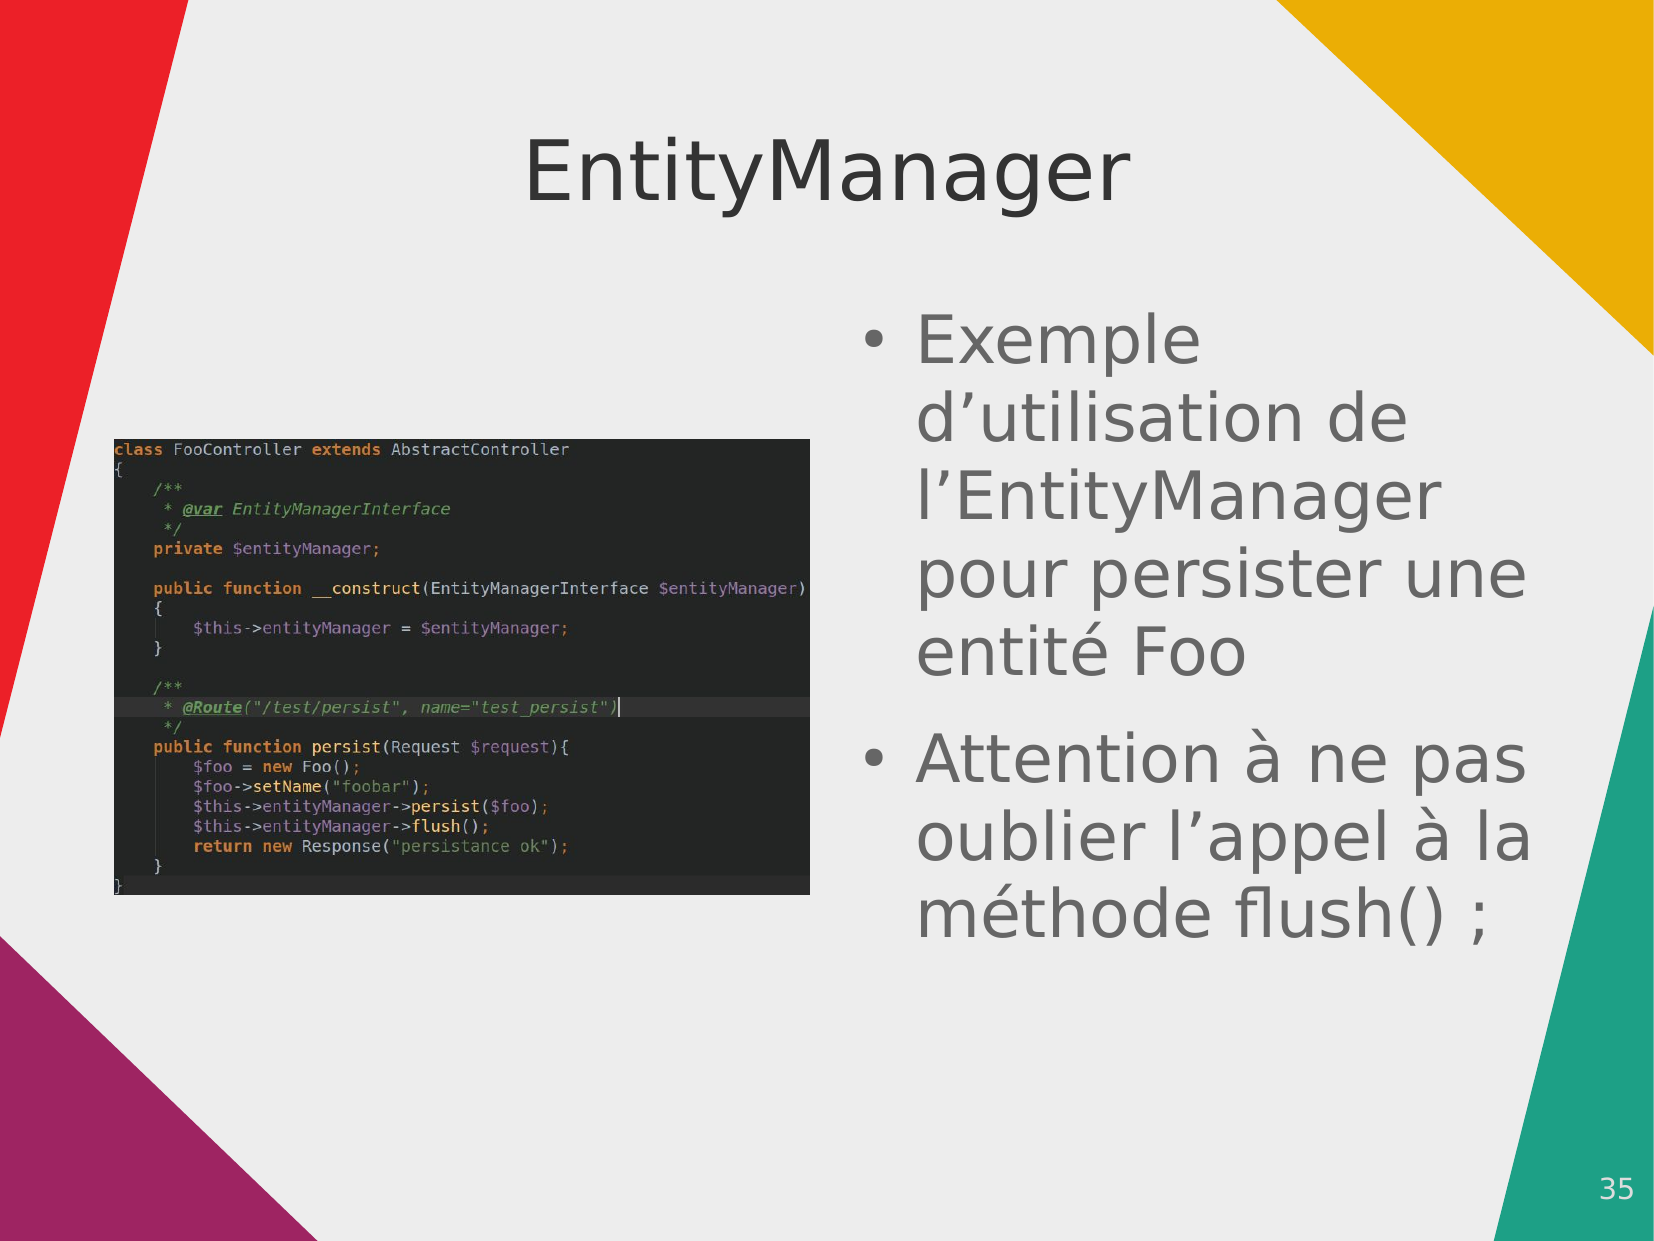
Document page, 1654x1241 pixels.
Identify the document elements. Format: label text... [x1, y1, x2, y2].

list Exemple d’utilisation de l’EntityManager pour persister une entité Foo Attention à ne pas oublier l’appel à la méthode flush() ; [844, 302, 1540, 1033]
title EntityManager [114, 73, 1539, 271]
picture [114, 439, 810, 895]
